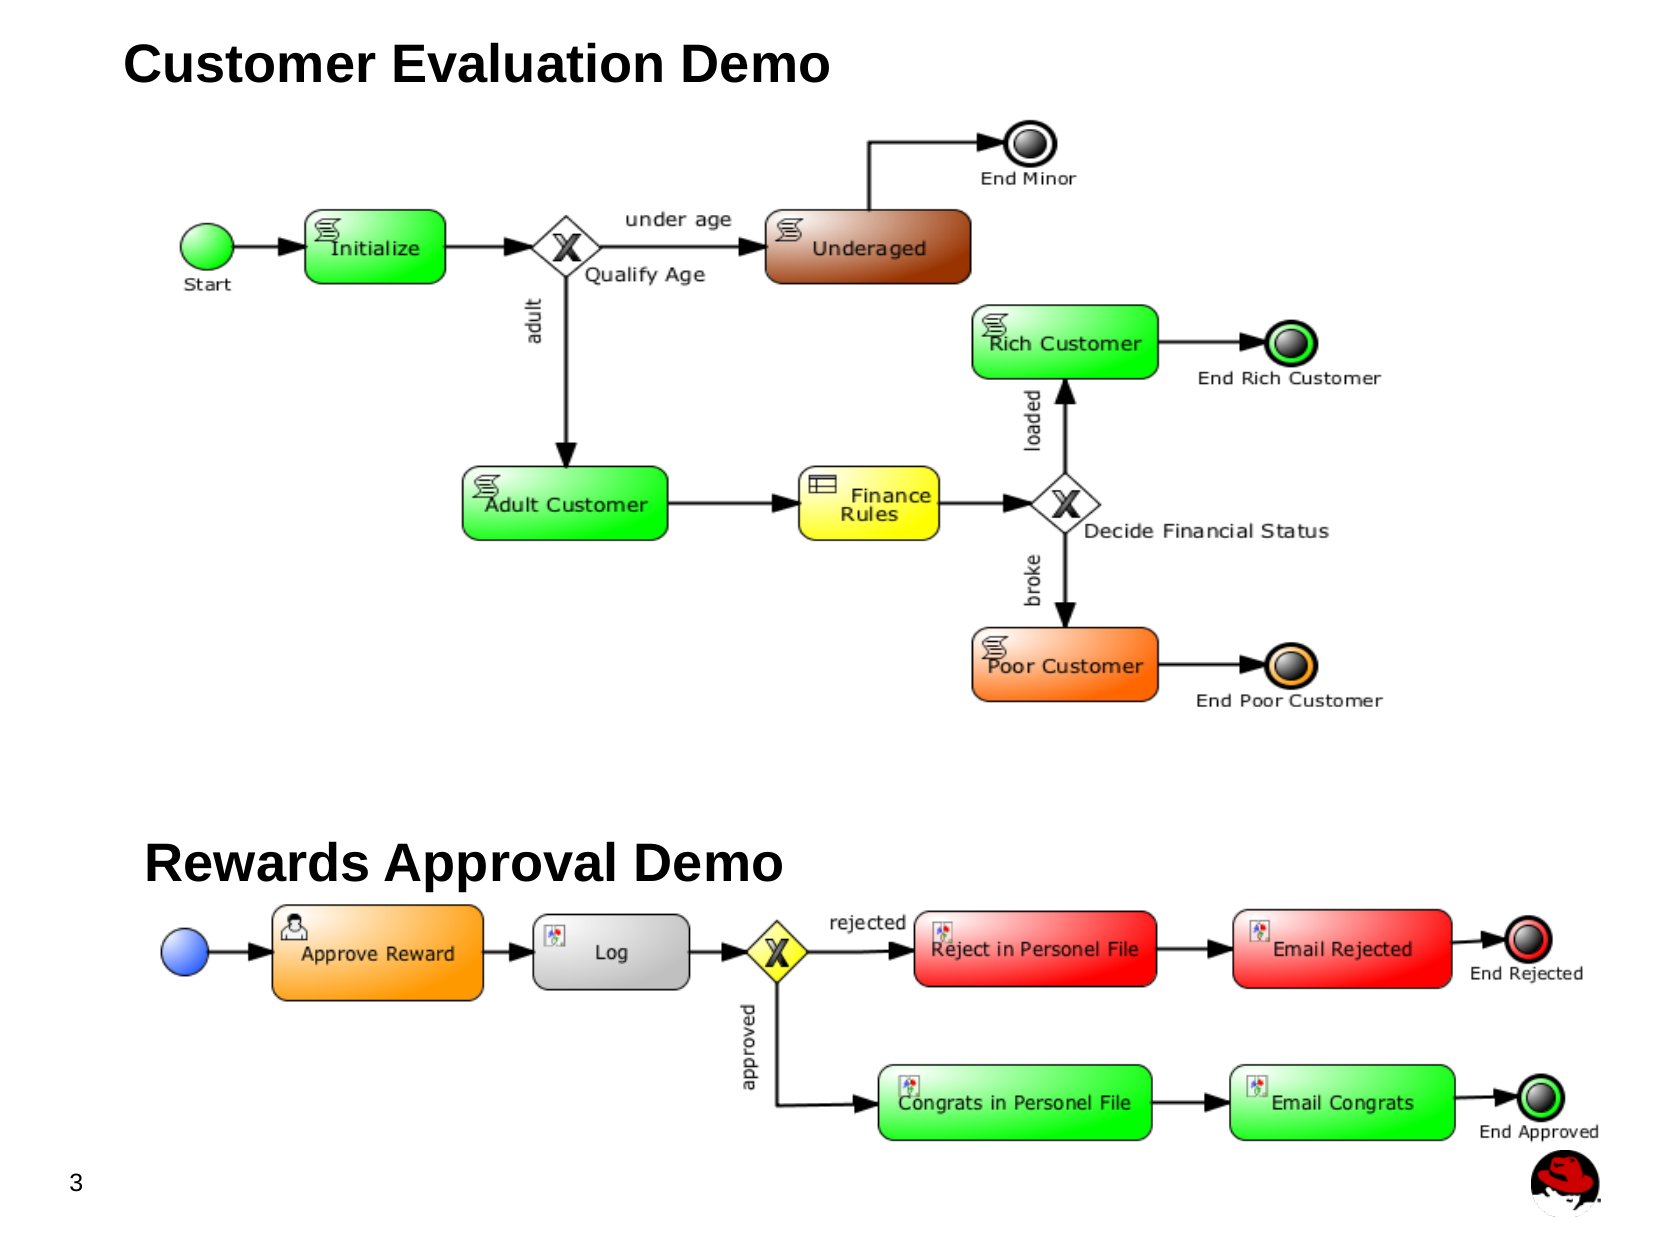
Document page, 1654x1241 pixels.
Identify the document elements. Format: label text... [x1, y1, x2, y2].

text_box Rewards Approval Demo [129, 824, 934, 901]
text_box Customer Evaluation Demo [108, 25, 1132, 102]
picture [112, 0, 1429, 751]
picture [75, 787, 1642, 1218]
